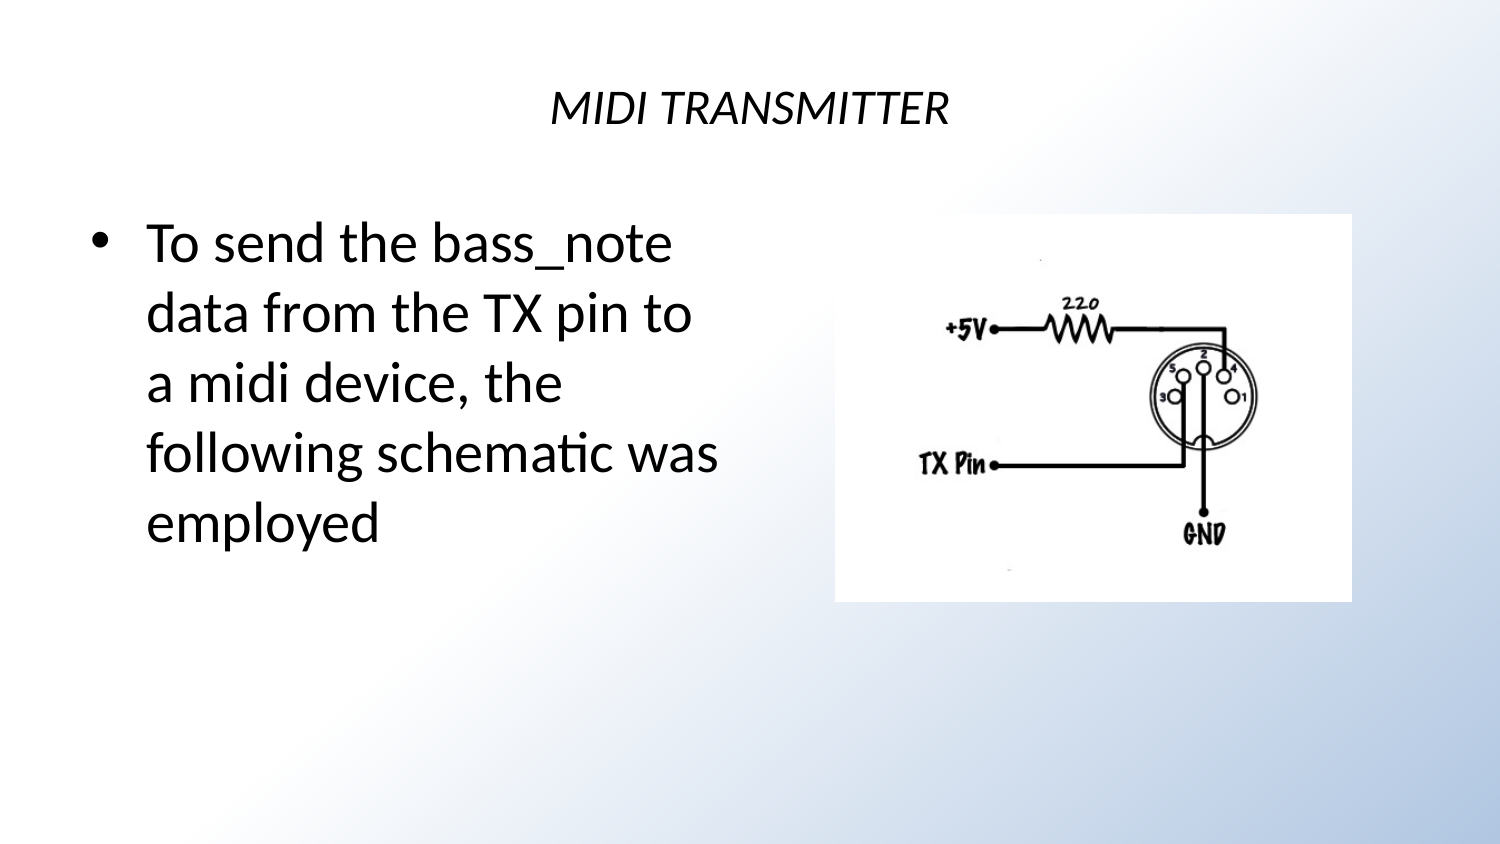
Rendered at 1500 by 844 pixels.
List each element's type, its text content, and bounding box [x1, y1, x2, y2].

picture [835, 214, 1352, 602]
list To send the bass_note data from the TX pin to a midi device, the following schematic was employed [75, 196, 738, 754]
list [762, 196, 1425, 754]
title MIDI TRANSMITTER [75, 33, 1425, 175]
